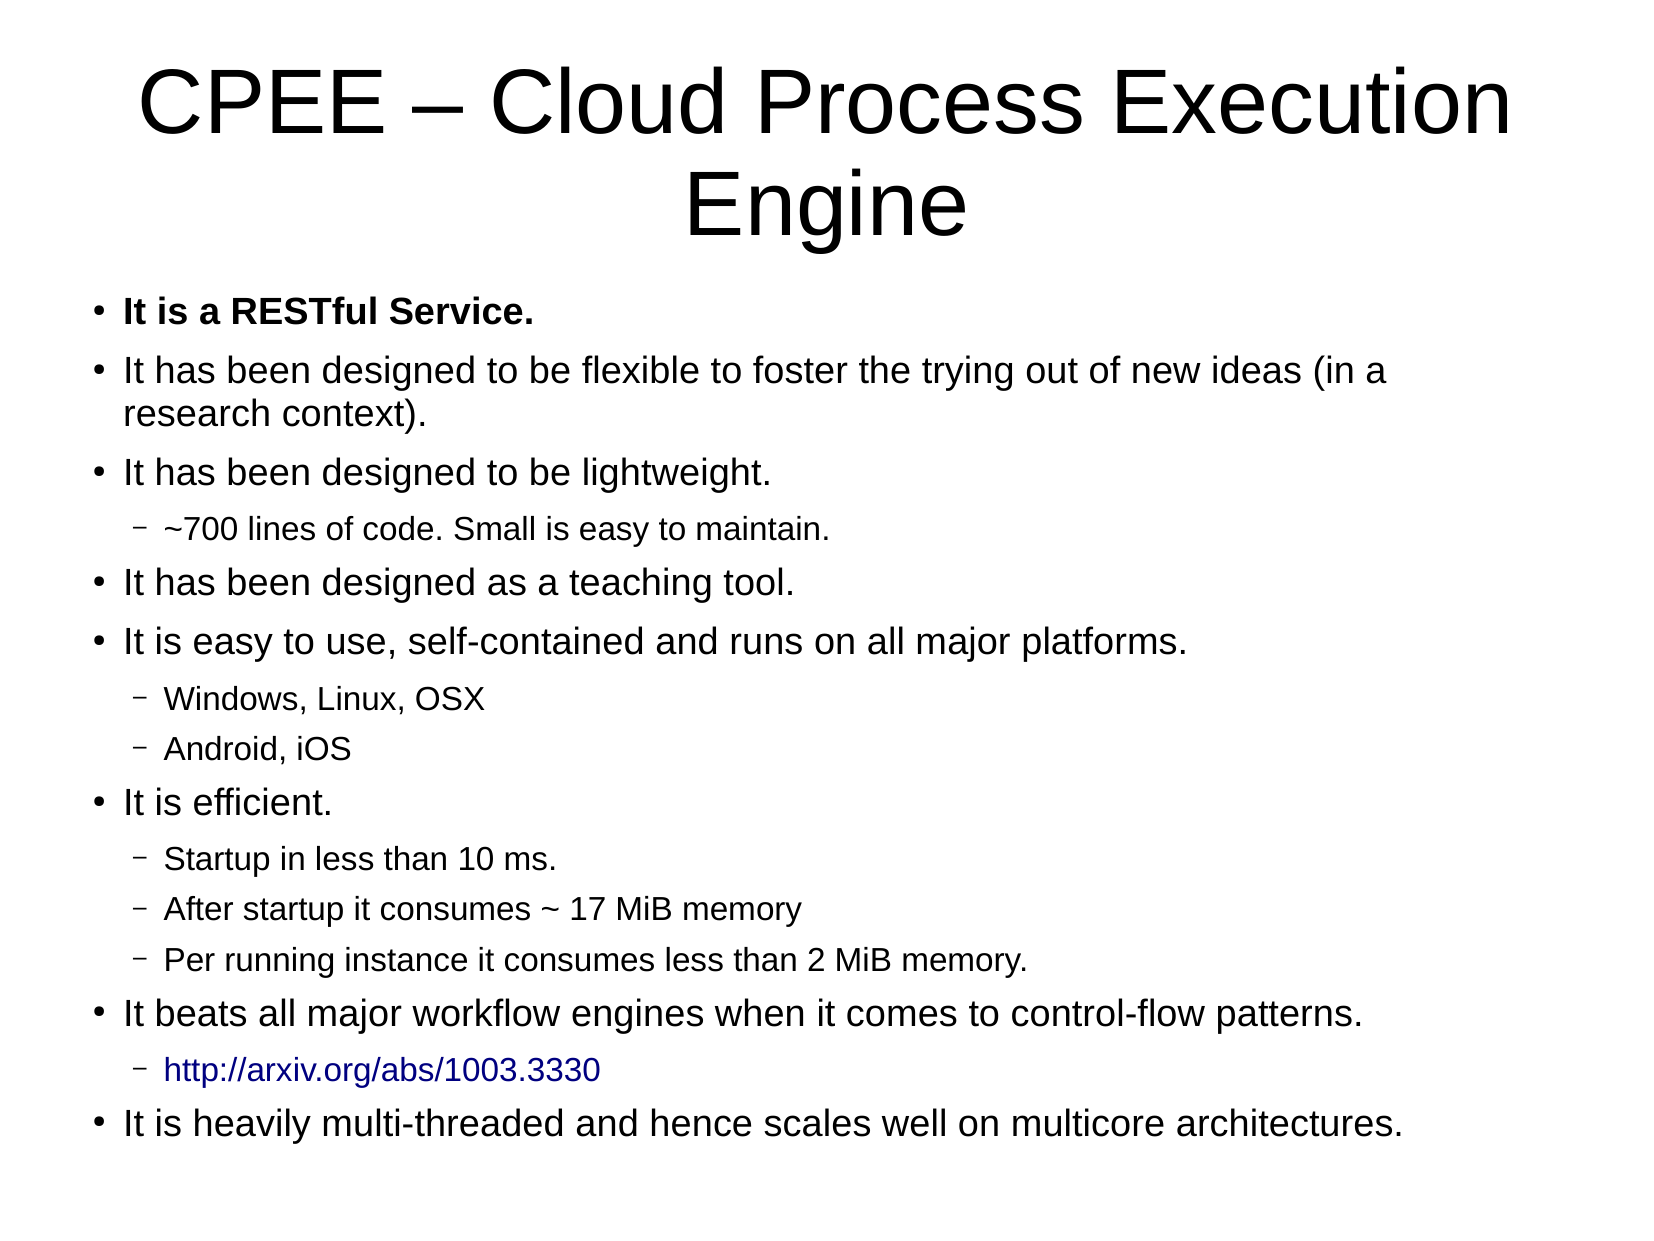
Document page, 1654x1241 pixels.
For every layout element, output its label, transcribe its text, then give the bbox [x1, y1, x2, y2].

list It is a RESTful Service. It has been designed to be flexible to foster the trying out of new ideas (in a research context). It has been designed to be lightweight. ~700 lines of code. Small is easy to maintain. It has been designed as a teaching tool. It is easy to use, self-contained and runs on all major platforms. Windows, Linux, OSX Android, iOS It is efficient. Startup in less than 10 ms. After startup it consumes ~ 17 MiB memory Per running instance it consumes less than 2 MiB memory. It beats all major workflow engines when it comes to control-flow patterns. http://arxiv.org/abs/1003.3330 It is heavily multi-threaded and hence scales well on multicore architectures. [82, 290, 1538, 1156]
title CPEE – Cloud Process Execution Engine [82, 49, 1571, 257]
